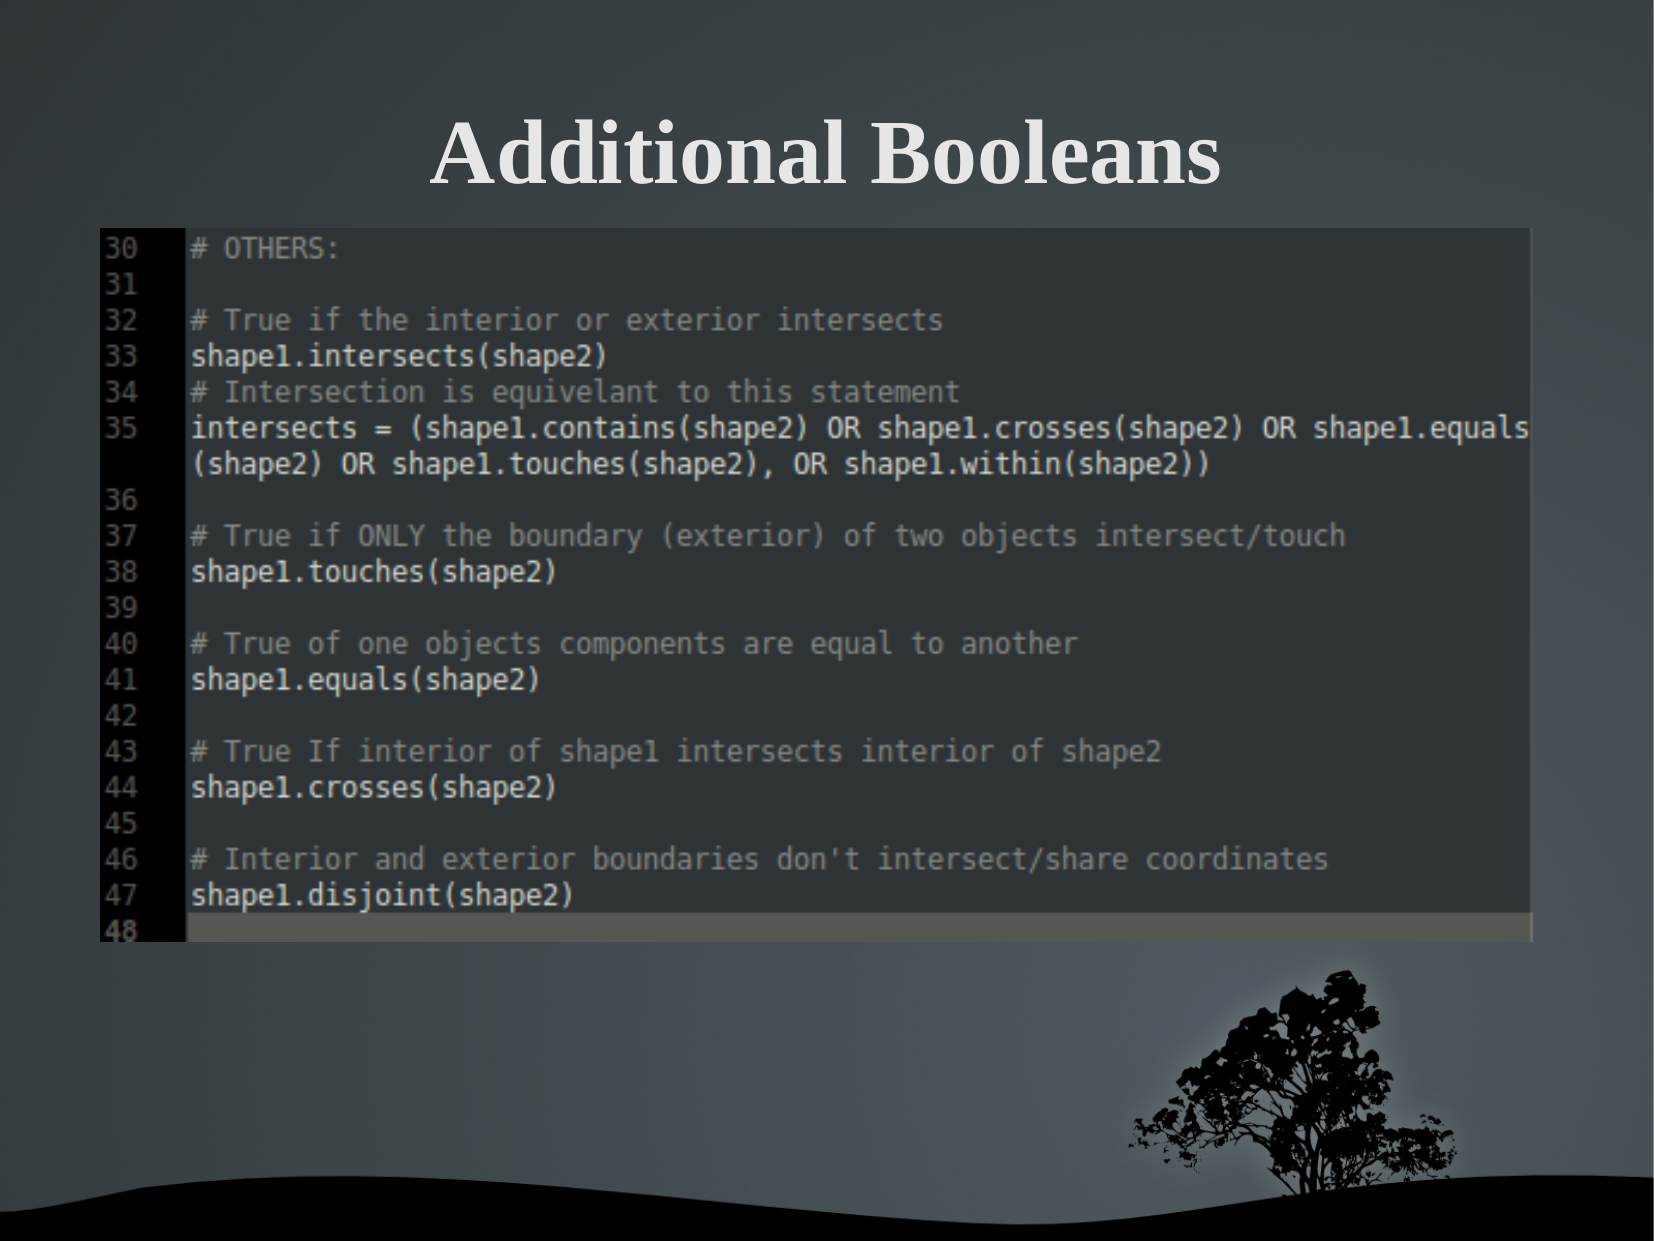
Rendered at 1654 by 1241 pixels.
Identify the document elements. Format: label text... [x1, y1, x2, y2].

title Additional Booleans [82, 56, 1571, 250]
picture [0, 0, 1654, 1241]
